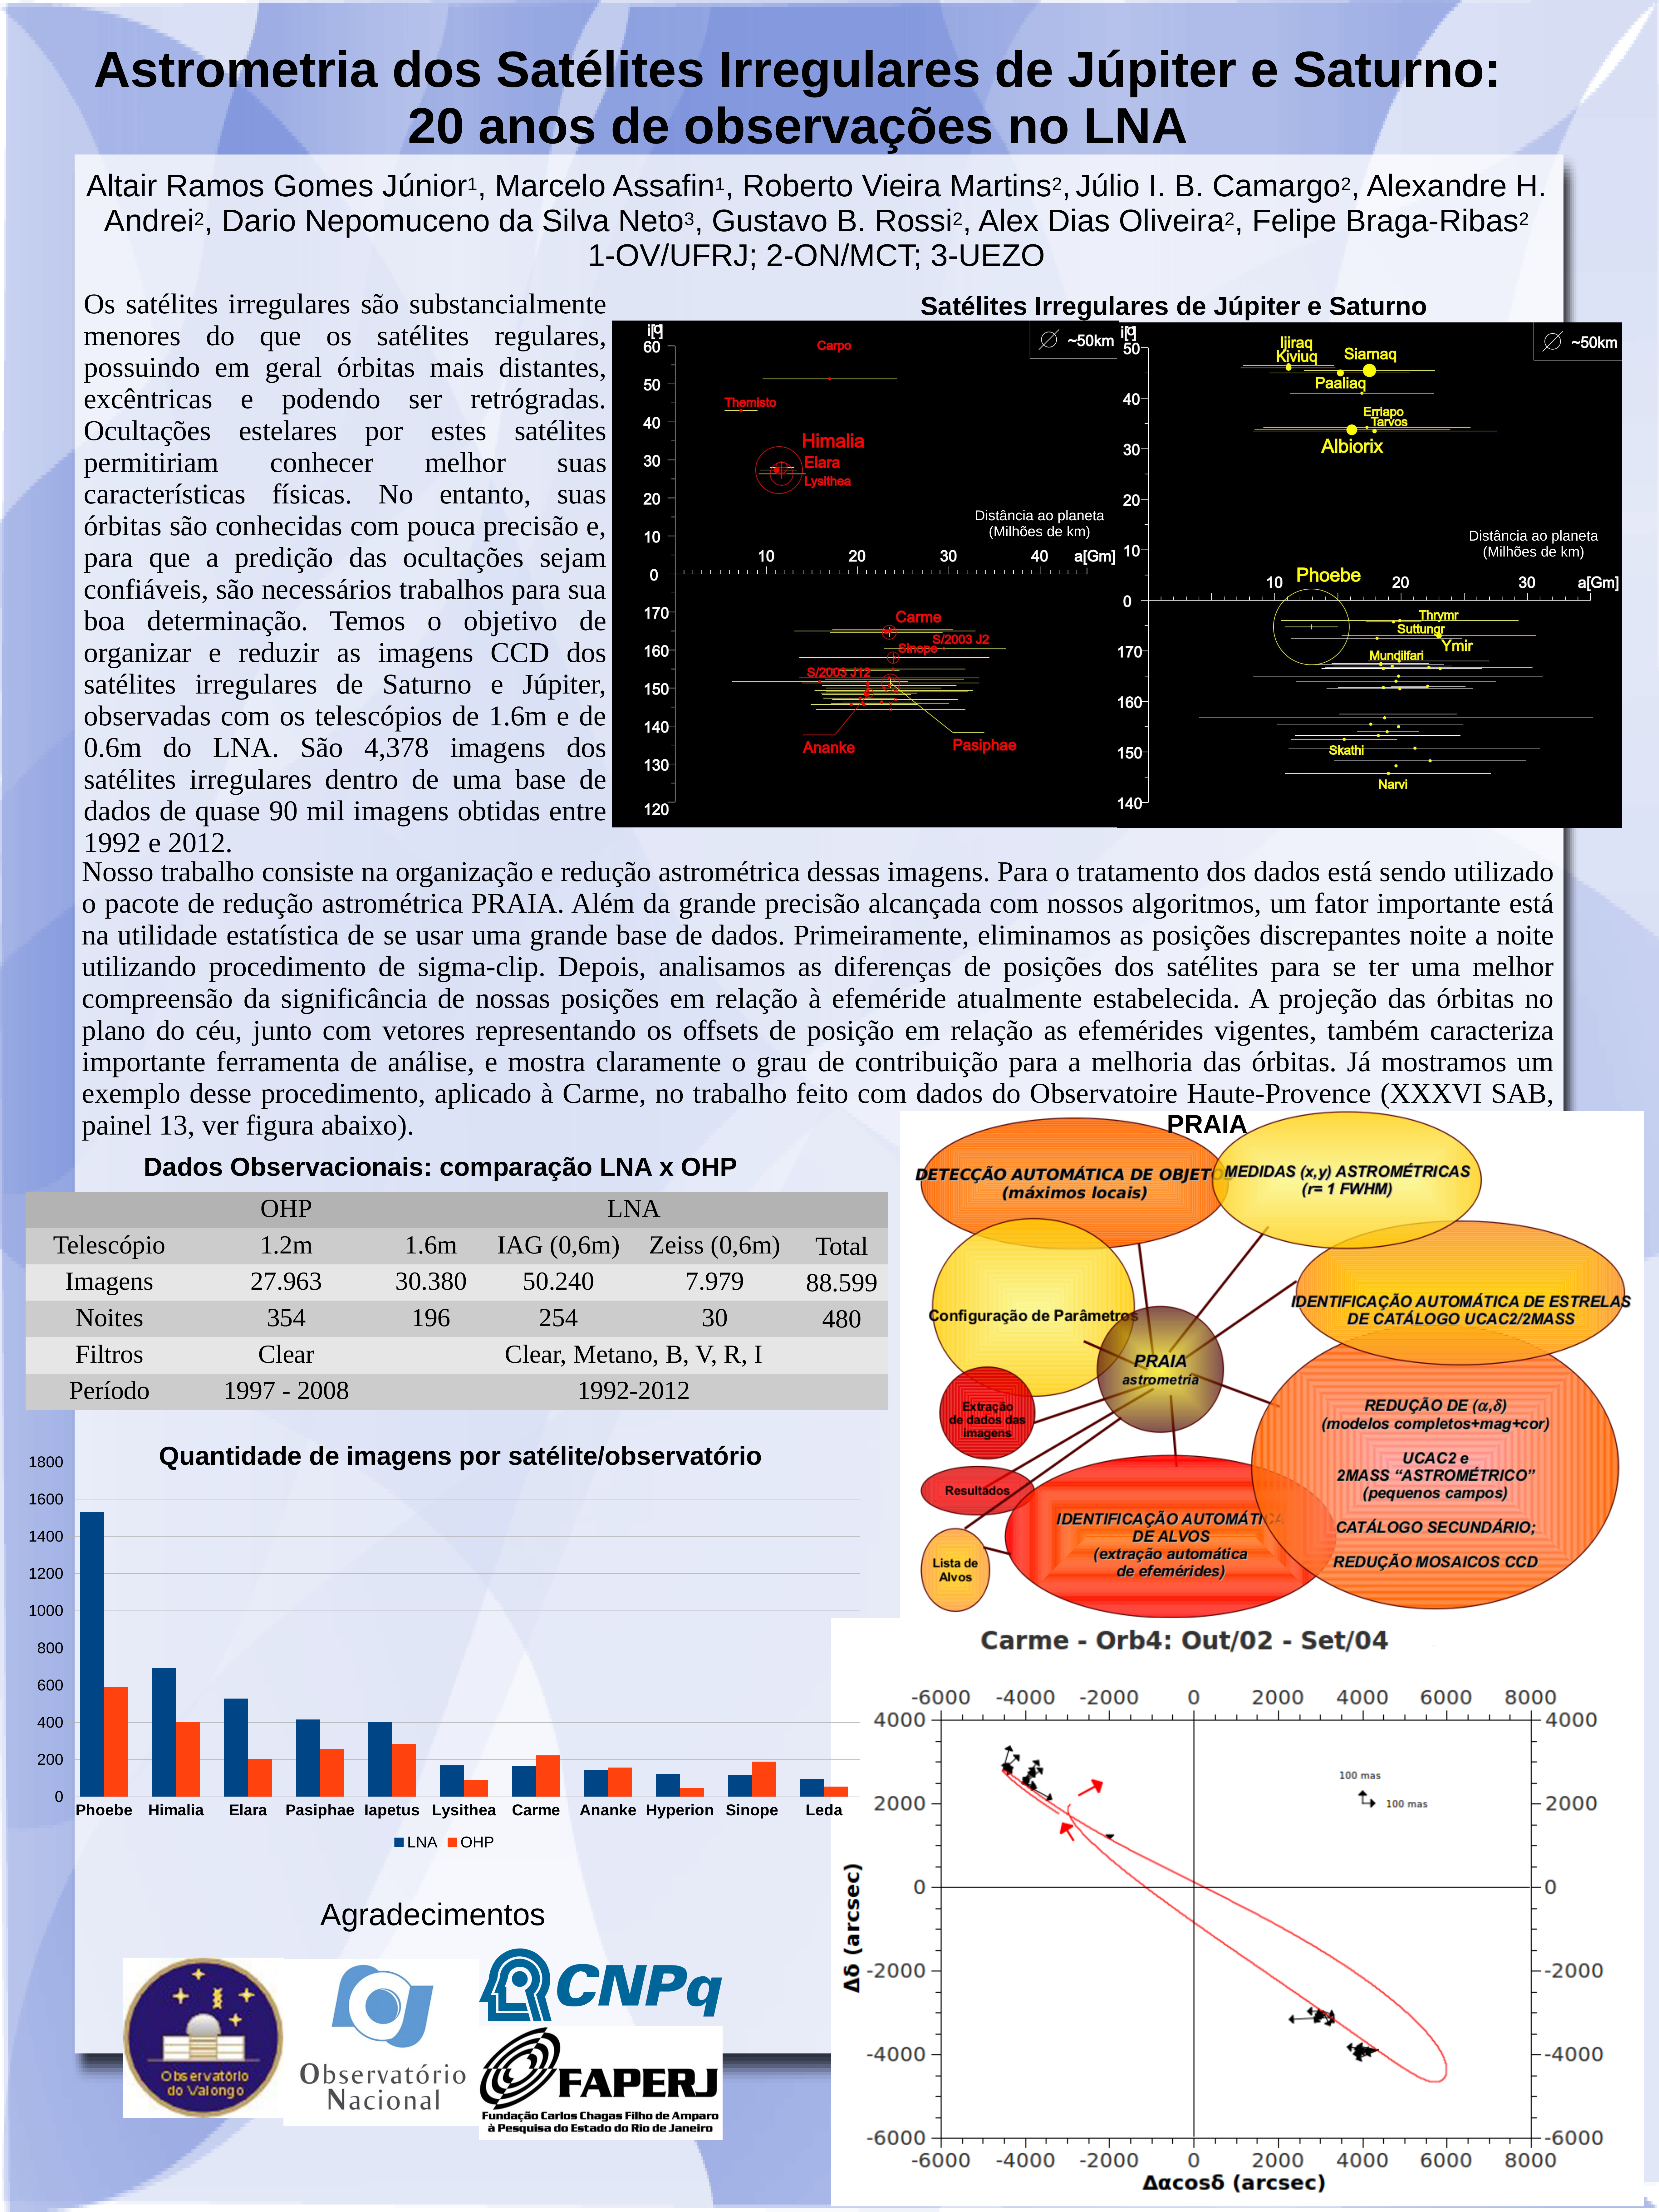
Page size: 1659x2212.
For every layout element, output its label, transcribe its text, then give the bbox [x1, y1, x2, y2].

text_box Distância ao planeta (Milhões de km) [951, 505, 1128, 542]
table_header [26, 1192, 194, 1228]
table_cell Noites [26, 1301, 194, 1337]
table_header OHP [194, 1192, 380, 1228]
table_cell 50.240 [483, 1264, 635, 1301]
text_box Satélites Irregulares de Júpiter e Saturno [756, 289, 1593, 322]
table_cell 354 [194, 1301, 380, 1337]
table_cell 27.963 [194, 1264, 380, 1301]
table_cell 30 [635, 1301, 796, 1337]
table_cell 1.2m [194, 1228, 380, 1264]
text_box Distância ao planeta (Milhões de km) [1445, 525, 1622, 562]
table_cell 88.599 [796, 1264, 888, 1301]
table_cell Total [796, 1228, 888, 1264]
text_box Os satélites irregulares são substancialmente menores do que os satélites regulares, possuindo em geral órbitas mais distantes, excêntricas e podendo ser retrógradas. Ocultações estelares por estes satélites permitiriam conhecer melhor suas características físicas. No entanto, suas órbitas são conhecidas com pouca precisão e, para que a predição das ocultações sejam confiáveis, são necessários trabalhos para sua boa determinação. Temos o objetivo de organizar e reduzir as imagens CCD dos satélites irregulares de Saturno e Júpiter, observadas com os telescópios de 1.6m e de 0.6m do LNA. São 4,378 imagens dos satélites irregulares dentro de uma base de dados de quase 90 mil imagens obtidas entre 1992 e 2012. [79, 286, 612, 853]
table_header LNA [380, 1192, 888, 1228]
table_cell 480 [796, 1301, 888, 1337]
text_box Agradecimentos [177, 1895, 690, 1935]
table_cell Período [26, 1374, 194, 1410]
table_cell Imagens [26, 1264, 194, 1301]
text_box Altair Ramos Gomes Júnior1, Marcelo Assafin1, Roberto Vieira Martins2, Júlio I. B. Camargo2, Alexandre H. Andrei2, Dario Nepomuceno da Silva Neto3, Gustavo B. Rossi2, Alex Dias Oliveira2, Felipe Braga-Ribas2 1-OV/UFRJ; 2-ON/MCT; 3-UEZO [53, 166, 1580, 275]
text_box Astrometria dos Satélites Irregulares de Júpiter e Saturno: 20 anos de observações no LNA [70, 39, 1526, 157]
picture [0, 0, 1659, 2212]
table_cell Telescópio [26, 1228, 194, 1264]
table_cell Filtros [26, 1337, 194, 1374]
table_cell 30.380 [380, 1264, 483, 1301]
table_cell IAG (0,6m) [483, 1228, 635, 1264]
table_cell Clear, Metano, B, V, R, I [380, 1337, 888, 1374]
text_box Quantidade de imagens por satélite/observatório [48, 1439, 874, 1473]
text_box Dados Observacionais: comparação LNA x OHP [27, 1150, 854, 1184]
table_cell 1997 - 2008 [194, 1374, 380, 1410]
table_cell 7.979 [635, 1264, 796, 1301]
table_cell 1.6m [380, 1228, 483, 1264]
table_cell 1992-2012 [380, 1374, 888, 1410]
table_cell 196 [380, 1301, 483, 1337]
table_cell Zeiss (0,6m) [635, 1228, 796, 1264]
chart [11, 1445, 878, 1854]
table_cell Clear [194, 1337, 380, 1374]
text_box Nosso trabalho consiste na organização e redução astrométrica dessas imagens. Para o tratamento dos dados está sendo utilizado o pacote de redução astrométrica PRAIA. Além da grande precisão alcançada com nossos algoritmos, um fator importante está na utilidade estatística de se usar uma grande base de dados. Primeiramente, eliminamos as posições discrepantes noite a noite utilizando procedimento de sigma-clip. Depois, analisamos as diferenças de posições dos satélites para se ter uma melhor compreensão da significância de nossas posições em relação à efeméride atualmente estabelecida. A projeção das órbitas no plano do céu, junto com vetores representando os offsets de posição em relação as efemérides vigentes, também caracteriza importante ferramenta de análise, e mostra claramente o grau de contribuição para a melhoria das órbitas. Já mostramos um exemplo desse procedimento, aplicado à Carme, no trabalho feito com dados do Observatoire Haute-Provence (XXXVI SAB, painel 13, ver figura abaixo). [77, 853, 1561, 1143]
text_box PRAIA [1028, 1107, 1386, 1141]
table_cell 254 [483, 1301, 635, 1337]
